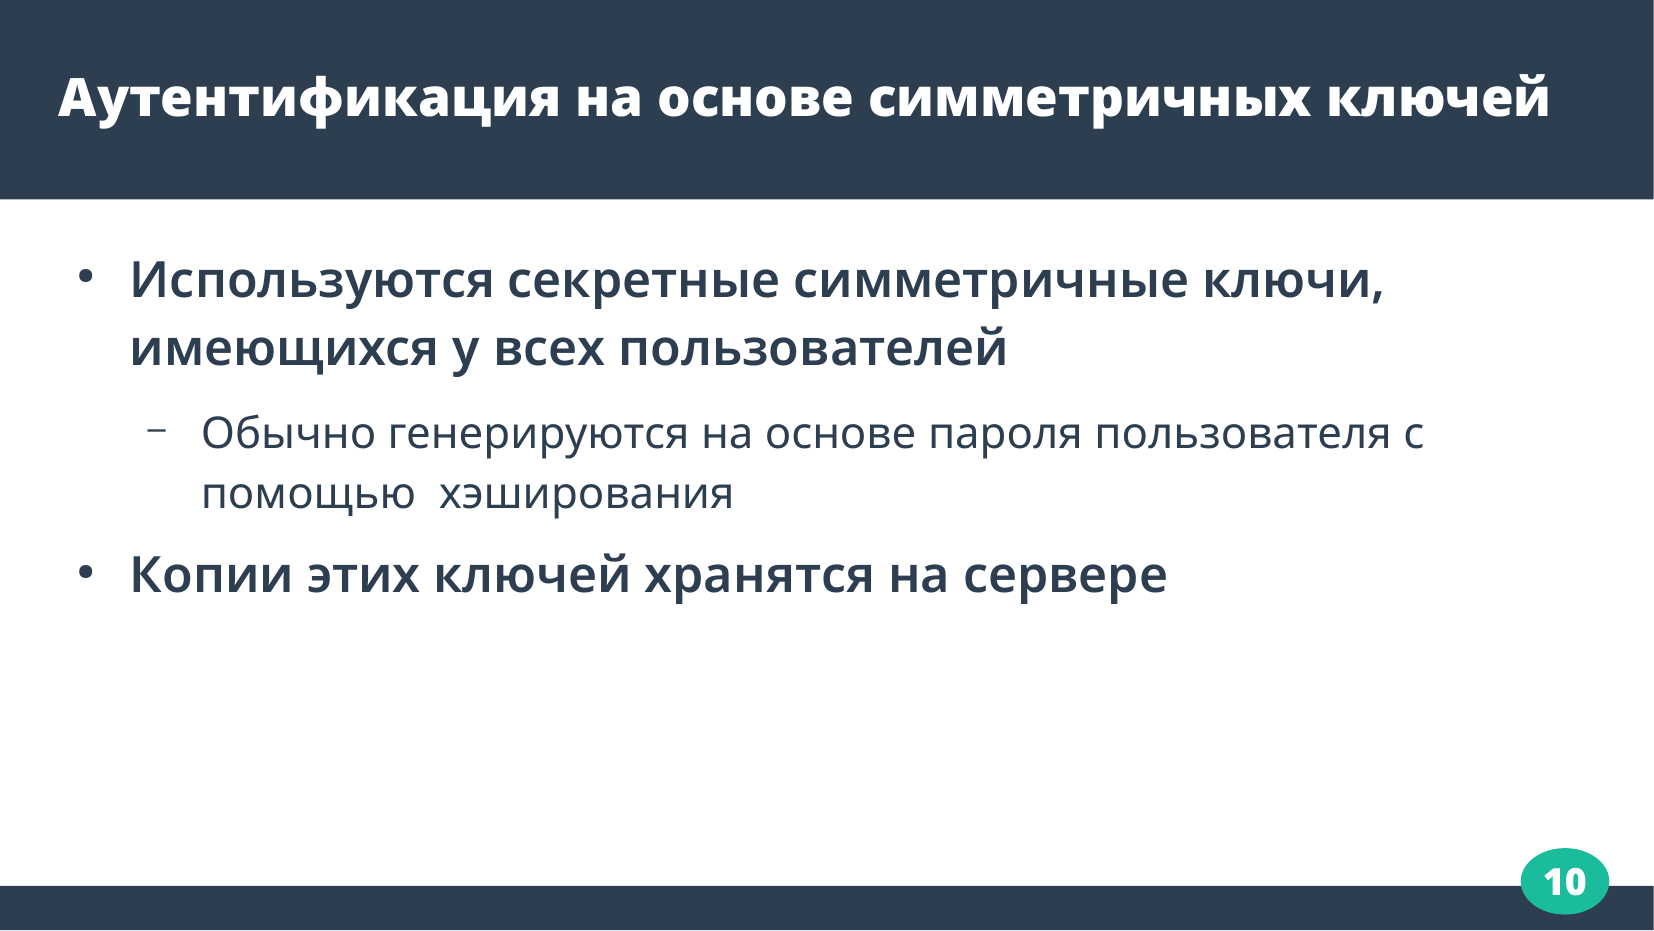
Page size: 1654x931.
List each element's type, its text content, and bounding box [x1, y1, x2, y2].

title Аутентификация на основе симметричных ключей [59, 37, 1595, 155]
list Используются секретные симметричные ключи, имеющихся у всех пользователей Обычно генерируются на основе пароля пользователя с помощью хэширования Копии этих ключей хранятся на сервере [59, 243, 1595, 864]
